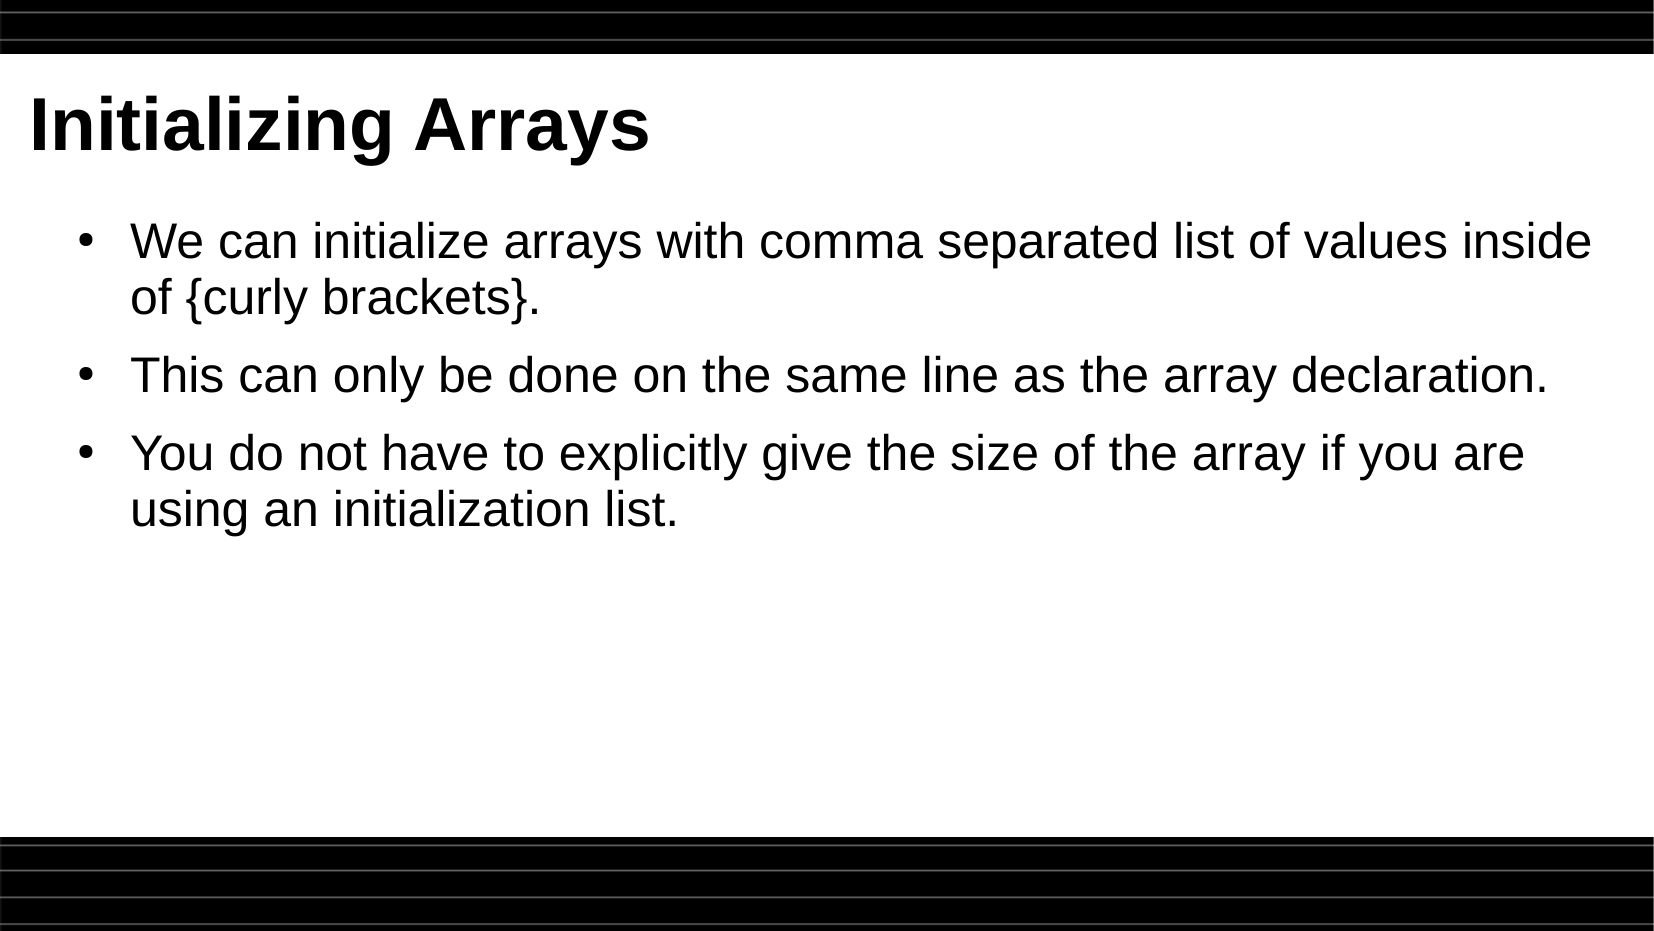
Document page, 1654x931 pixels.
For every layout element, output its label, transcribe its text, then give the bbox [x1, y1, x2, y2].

picture [0, 837, 1654, 931]
list We can initialize arrays with comma separated list of values inside of {curly brackets}. This can only be done on the same line as the array declaration. You do not have to explicitly give the size of the array if you are using an initialization list. [59, 213, 1636, 826]
text_box Initializing Arrays [15, 75, 1546, 174]
picture [0, 0, 1654, 54]
